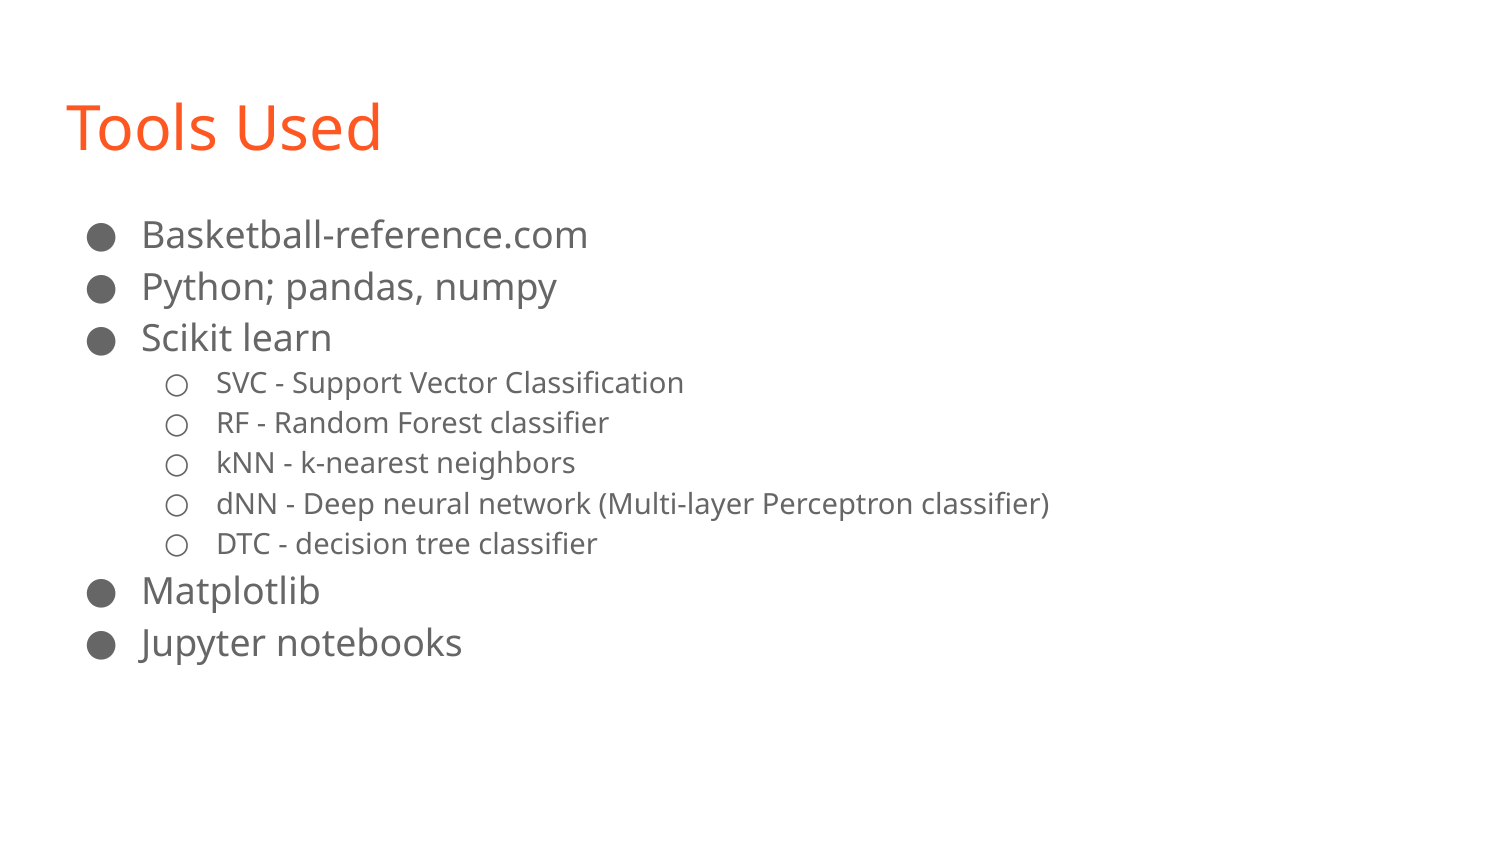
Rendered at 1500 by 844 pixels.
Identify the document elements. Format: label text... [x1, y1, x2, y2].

list Basketball-reference.com Python; pandas, numpy Scikit learn SVC - Support Vector Classification RF - Random Forest classifier kNN - k-nearest neighbors dNN - Deep neural network (Multi-layer Perceptron classifier) DTC - decision tree classifier Matplotlib Jupyter notebooks [51, 189, 1449, 750]
title Tools Used [51, 72, 1449, 167]
